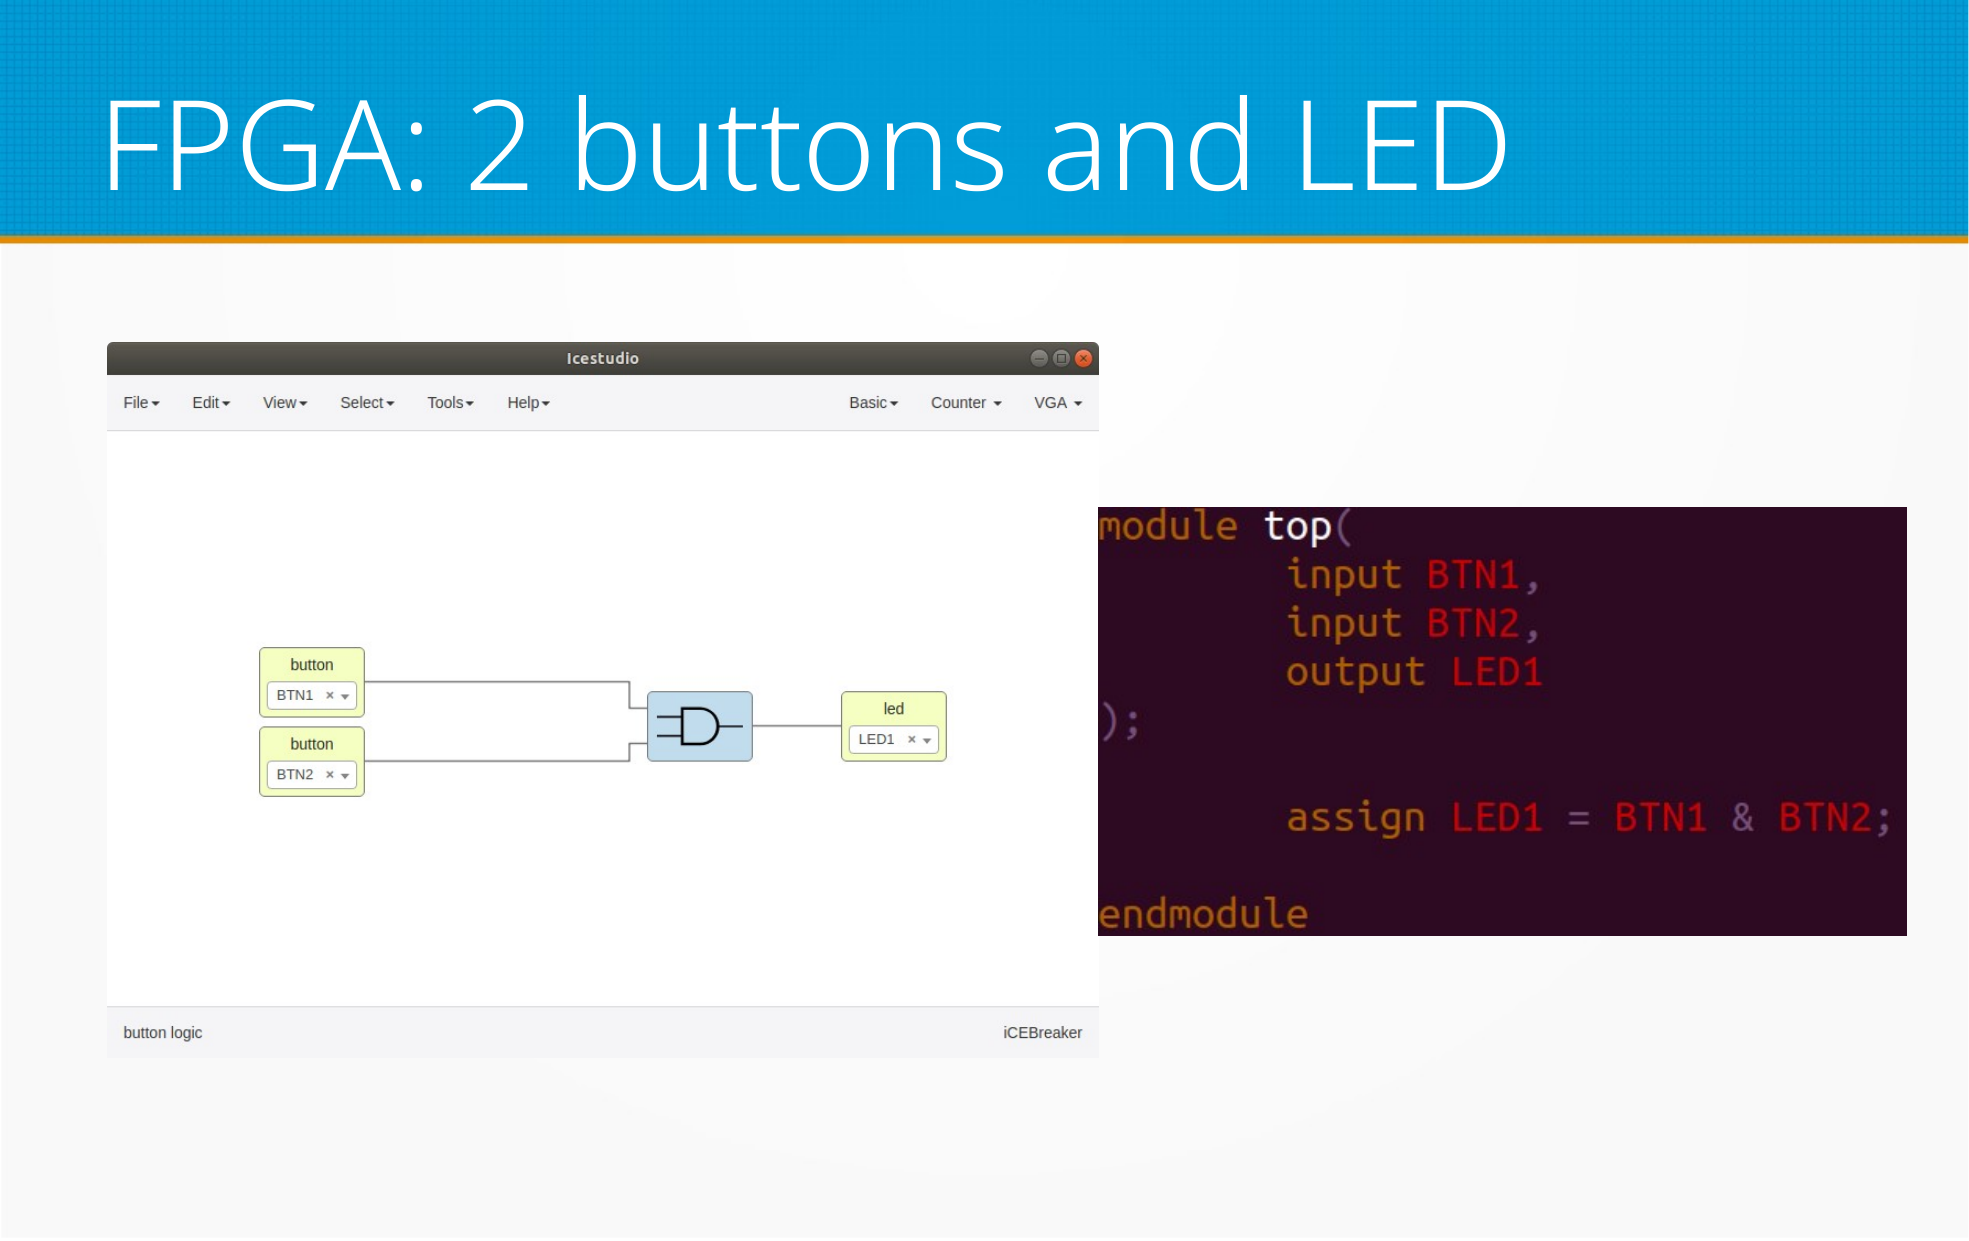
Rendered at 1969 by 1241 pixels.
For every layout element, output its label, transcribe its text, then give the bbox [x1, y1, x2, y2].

picture [0, 233, 1969, 1241]
title FPGA: 2 buttons and LED [98, 19, 1870, 227]
